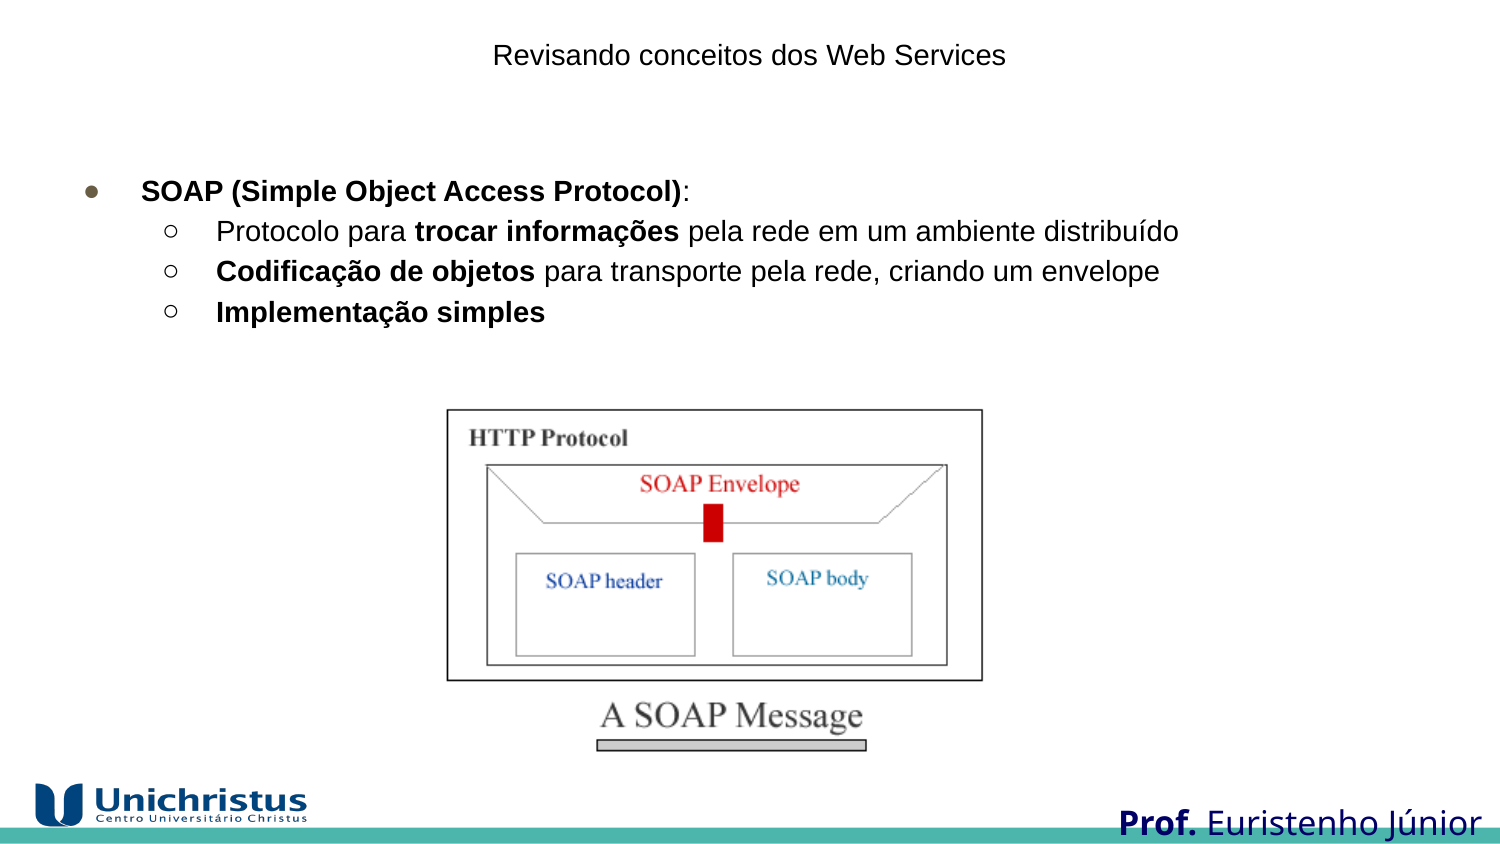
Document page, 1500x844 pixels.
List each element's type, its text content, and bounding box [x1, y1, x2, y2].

picture [31, 781, 311, 828]
text_box Prof. Euristenho Júnior [1103, 791, 1500, 844]
list SOAP (Simple Object Access Protocol): Protocolo para trocar informações pela rede em um ambiente distribuído Codificação de objetos para transporte pela rede, criando um envelope Implementação simples [51, 152, 1449, 750]
title Revisando conceitos dos Web Services [51, 20, 1449, 137]
picture [421, 385, 1032, 767]
